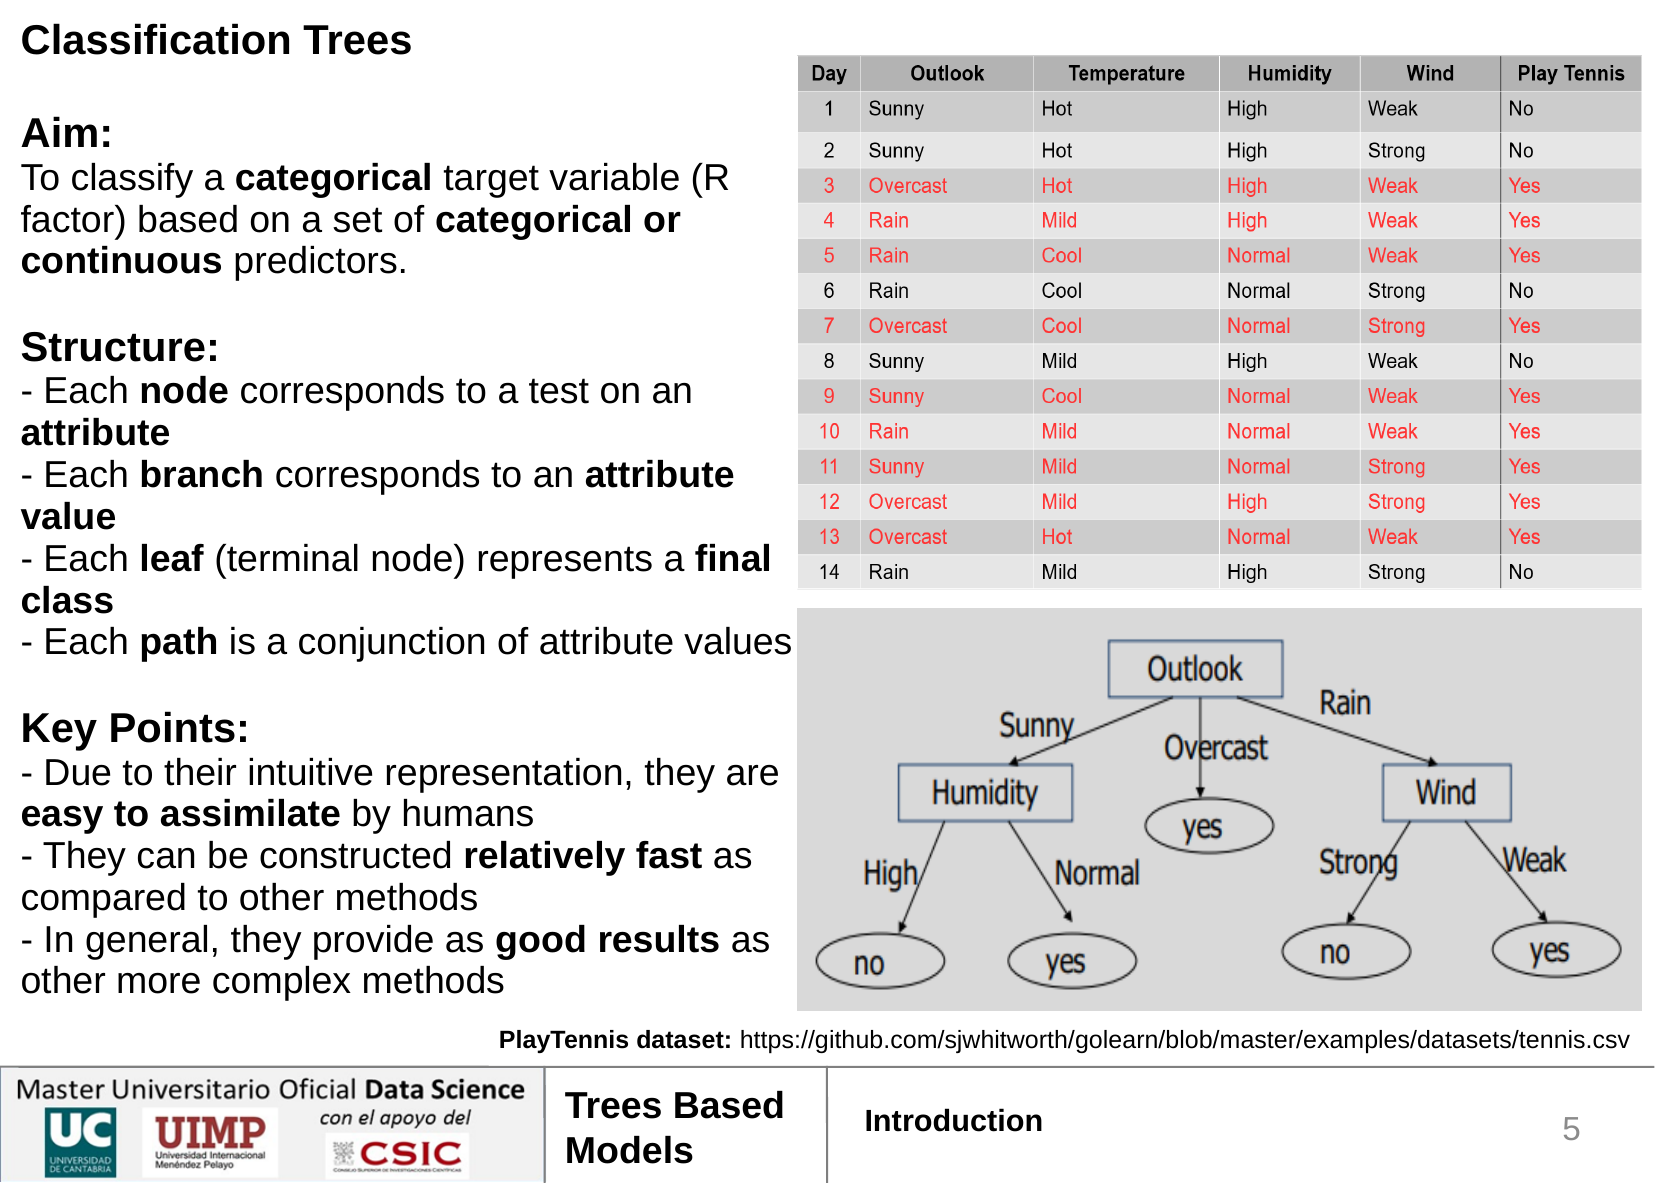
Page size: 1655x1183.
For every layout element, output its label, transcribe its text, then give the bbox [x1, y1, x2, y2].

picture [797, 608, 1642, 1011]
text_box PlayTennis dataset: https://github.com/sjwhitworth/golearn/blob/master/examples/datasets/tennis.csv [448, 1016, 1651, 1062]
picture [797, 53, 1642, 597]
picture [0, 1068, 543, 1182]
text_box Classification Trees Aim: To classify a categorical target variable (R factor) based on a set of categorical or continuous predictors. Structure: - Each node corresponds to a test on an attribute - Each branch corresponds to an attribute value - Each leaf (terminal node) represents a final class - Each path is a conjunction of attribute values Key Points: - Due to their intuitive representation, they are easy to assimilate by humans - They can be constructed relatively fast as compared to other methods - In general, they provide as good results as other more complex methods [5, 7, 834, 1058]
text_box Introduction [849, 1093, 1524, 1146]
picture [546, 1068, 550, 1182]
text_box <number> [1473, 1095, 1596, 1159]
